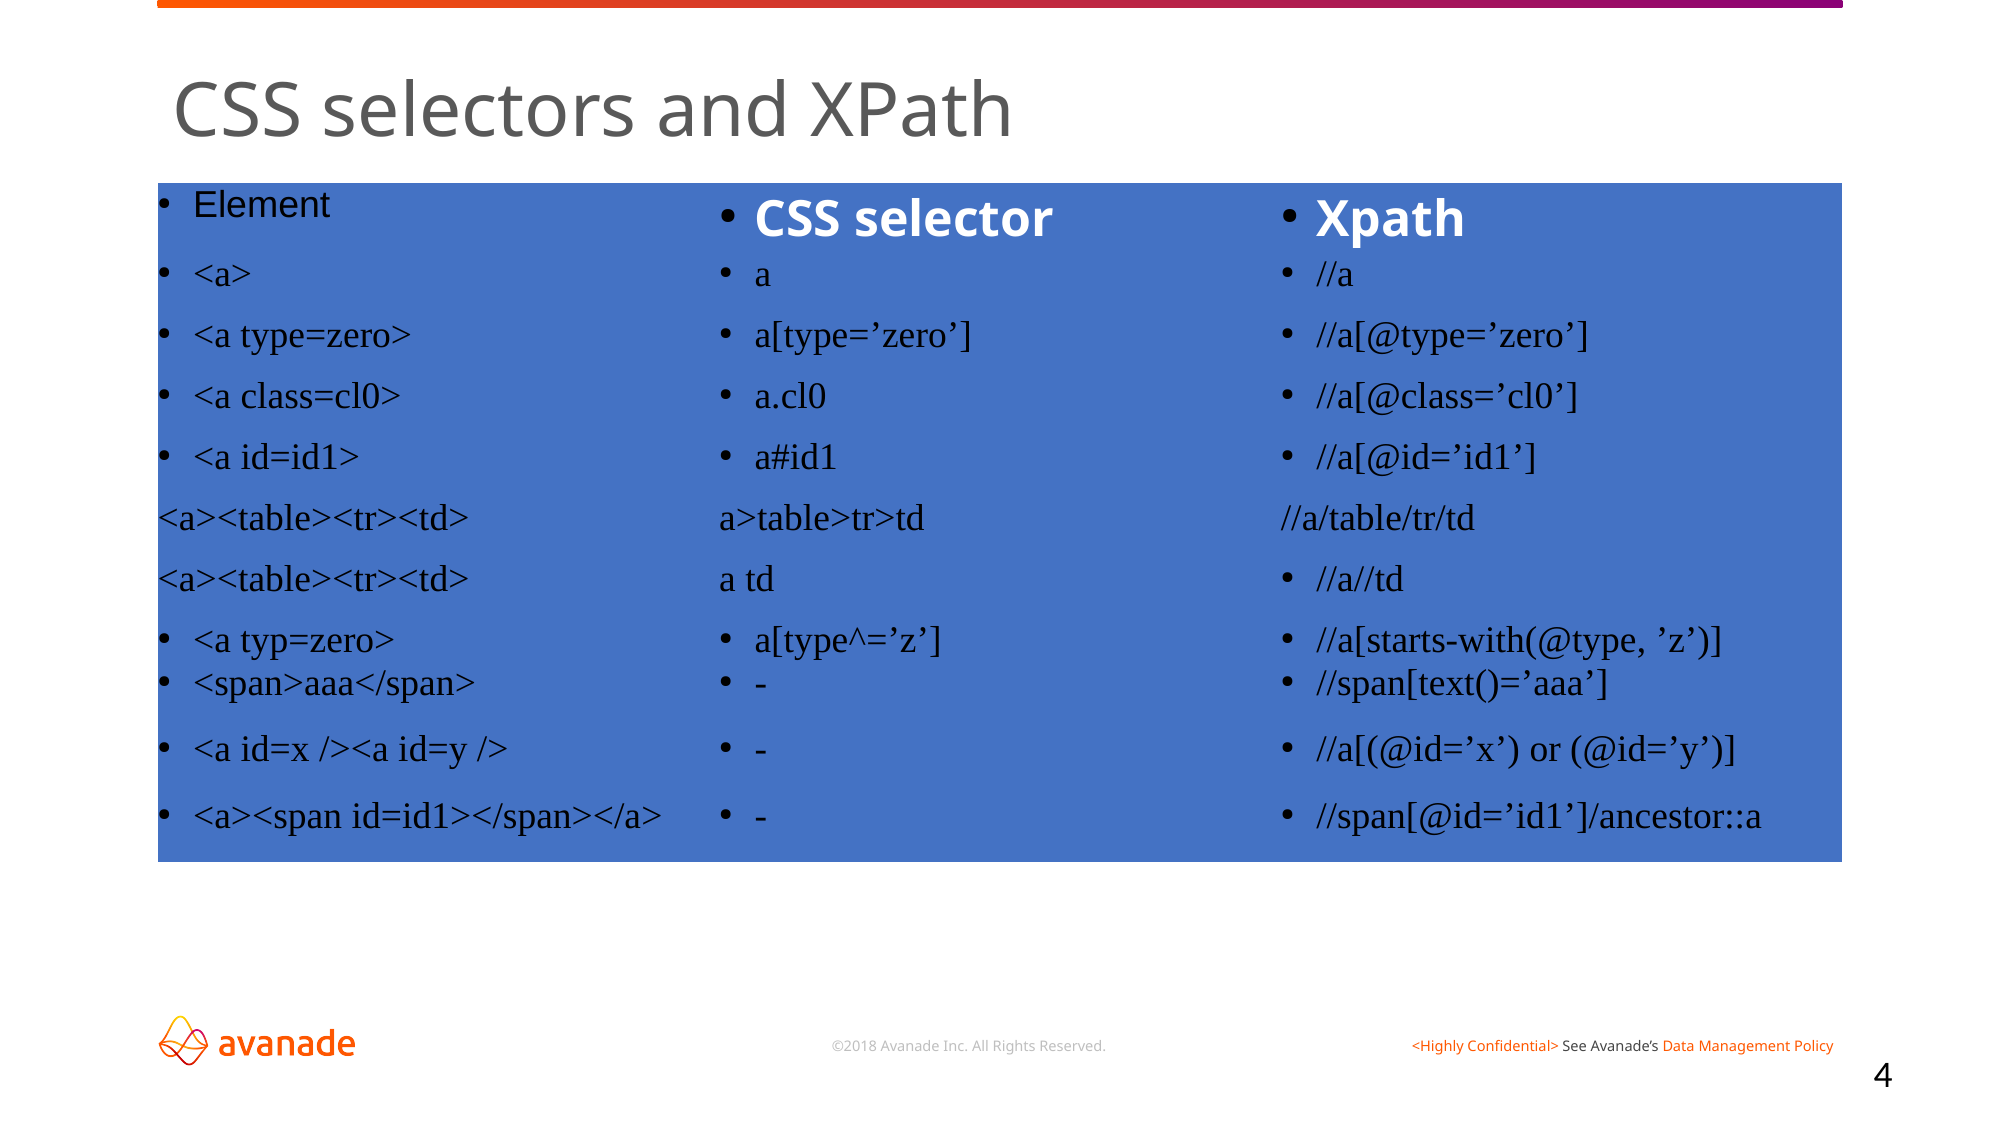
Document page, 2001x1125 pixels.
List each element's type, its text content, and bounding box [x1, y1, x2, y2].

table_cell a>table>tr>td [719, 497, 1281, 558]
table_cell <span>aaa</span> [158, 662, 719, 728]
table_cell //span[@id=’id1’]/ancestor::a [1281, 795, 1842, 862]
table_cell - [719, 662, 1281, 728]
table_cell <a typ=zero> [158, 619, 719, 662]
table_header Xpath [1281, 183, 1842, 253]
table_cell //a[@id=’id1’] [1281, 436, 1842, 497]
text_box [1842, 1042, 1924, 1103]
table_cell //a[(@id=’x’) or (@id=’y’)] [1281, 728, 1842, 795]
table_cell //a//td [1281, 558, 1842, 619]
table_cell <a><table><tr><td> [158, 558, 719, 619]
table_cell //a[starts-with(@type, ’z’)] [1281, 619, 1842, 662]
title CSS selectors and XPath [157, 64, 1843, 228]
table_cell <a id=id1> [158, 436, 719, 497]
table_cell a.cl0 [719, 375, 1281, 436]
table_cell a[type=’zero’] [719, 314, 1281, 375]
table_cell //a/table/tr/td [1281, 497, 1842, 558]
table_cell a td [719, 558, 1281, 619]
table_cell //span[text()=’aaa’] [1281, 662, 1842, 728]
table_header Element [158, 183, 719, 253]
table_cell <a><table><tr><td> [158, 497, 719, 558]
table_cell <a id=x /><a id=y /> [158, 728, 719, 795]
table_cell a[type^=’z’] [719, 619, 1281, 662]
table_cell <a class=cl0> [158, 375, 719, 436]
table_cell //a[@type=’zero’] [1281, 314, 1842, 375]
table_cell //a [1281, 253, 1842, 314]
table_cell a [719, 253, 1281, 314]
table_cell a#id1 [719, 436, 1281, 497]
table_cell <a><span id=id1></span></a> [158, 795, 719, 862]
table_cell <a> [158, 253, 719, 314]
table_cell - [719, 728, 1281, 795]
table_header CSS selector [719, 183, 1281, 253]
table_cell - [719, 795, 1281, 862]
table_cell <a type=zero> [158, 314, 719, 375]
table_cell //a[@class=’cl0’] [1281, 375, 1842, 436]
